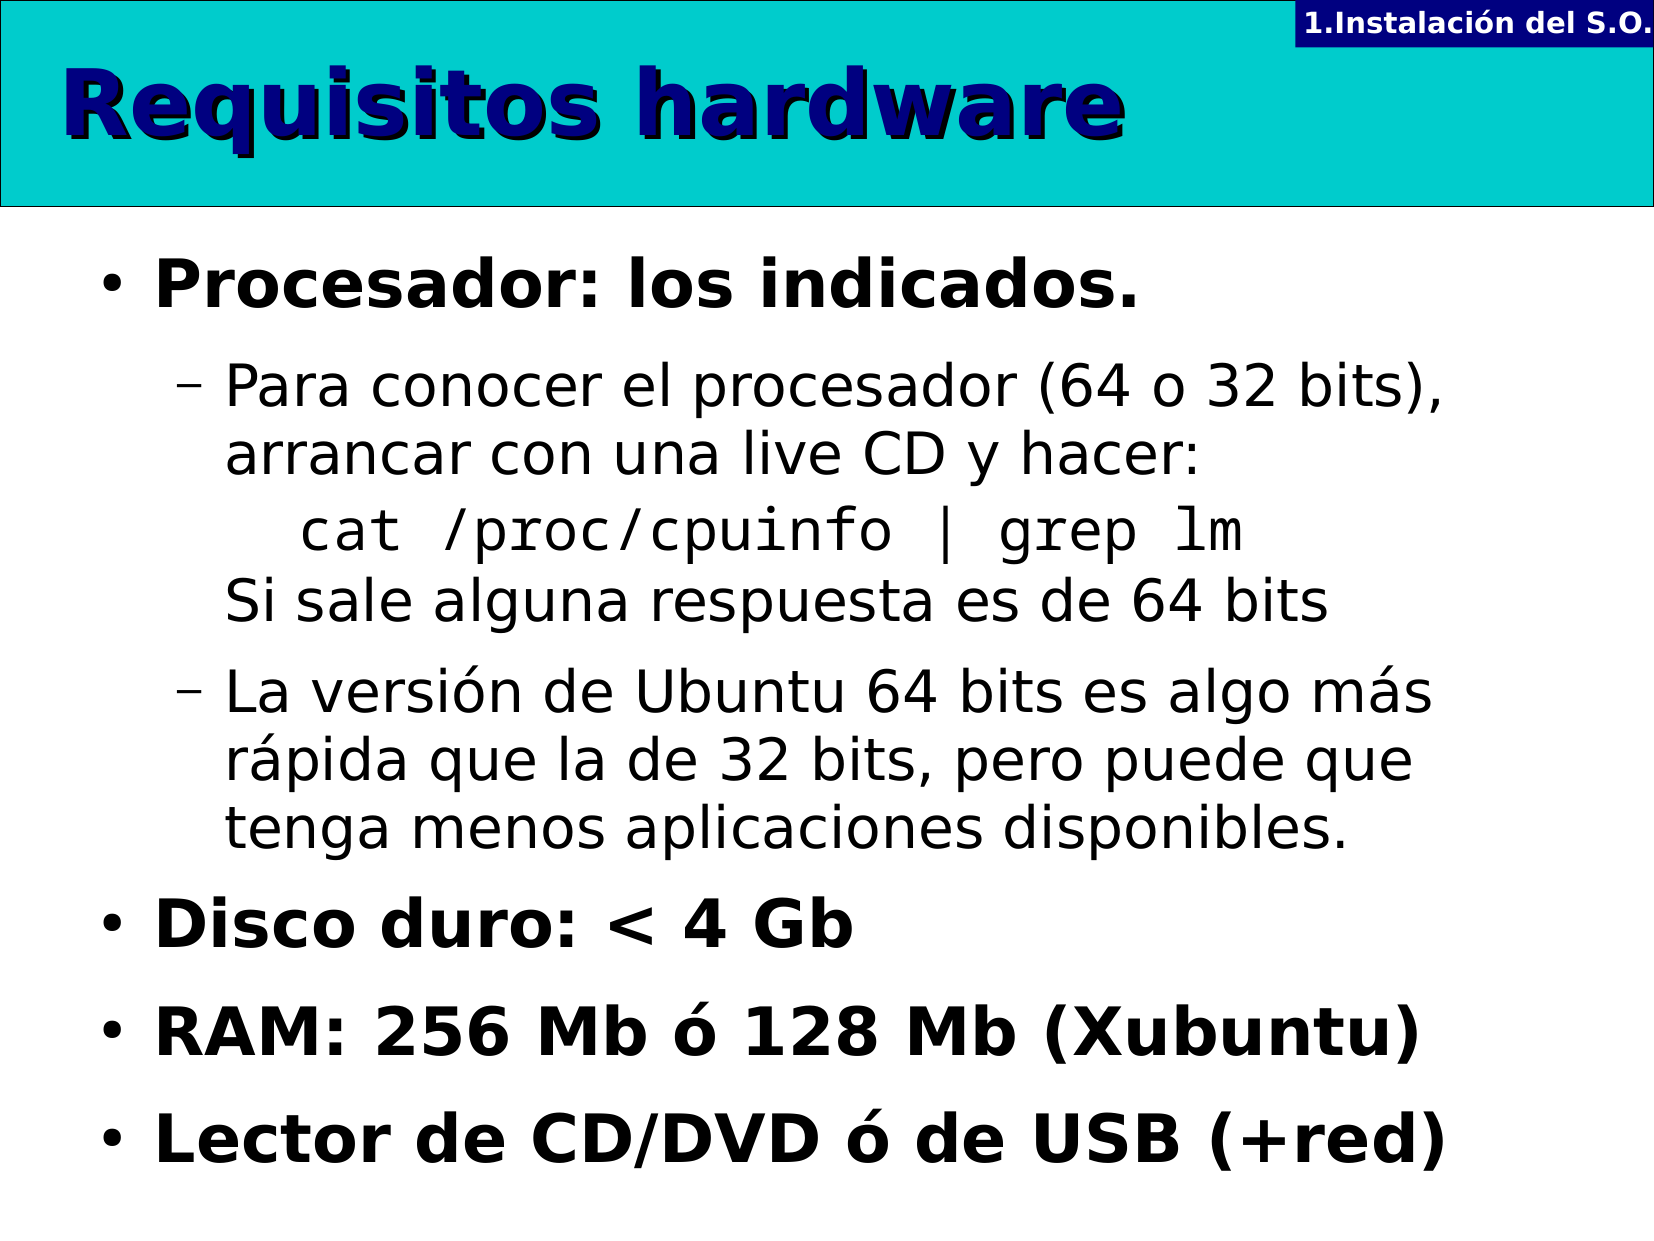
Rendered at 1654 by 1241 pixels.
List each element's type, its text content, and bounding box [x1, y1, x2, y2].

title Requisitos hardware [59, 22, 1654, 185]
list Procesador: los indicados. Para conocer el procesador (64 o 32 bits), arrancar con una live CD y hacer: cat /proc/cpuinfo | grep lm Si sale alguna respuesta es de 64 bits La versión de Ubuntu 64 bits es algo más rápida que la de 32 bits, pero puede que tenga menos aplicaciones disponibles. Disco duro: < 4 Gb RAM: 256 Mb ó 128 Mb (Xubuntu) Lector de CD/DVD ó de USB (+red) [82, 245, 1571, 1167]
text_box 1.Instalación del S.O. [1295, 0, 1654, 48]
